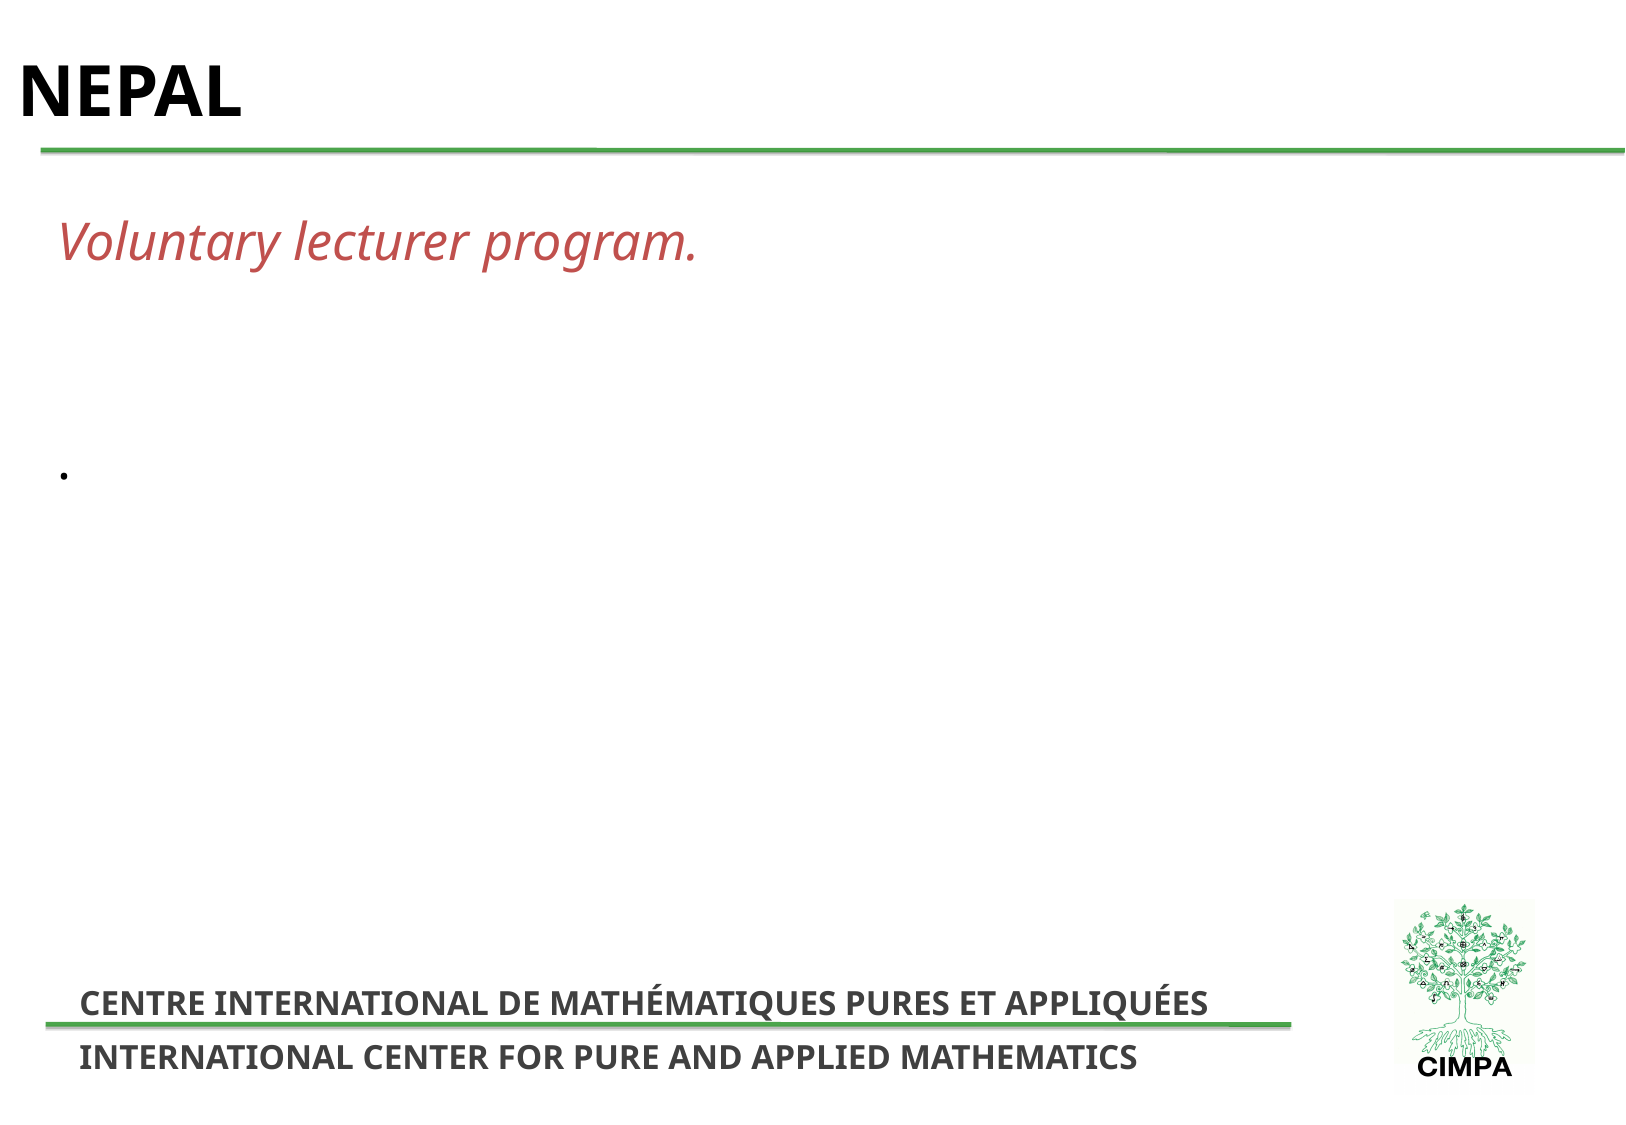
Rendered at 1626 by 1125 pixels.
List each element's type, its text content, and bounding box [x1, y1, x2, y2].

picture [1394, 913, 1535, 1095]
title NEPAL [0, 37, 1544, 150]
list Voluntary lecturer program. . [40, 200, 1585, 913]
